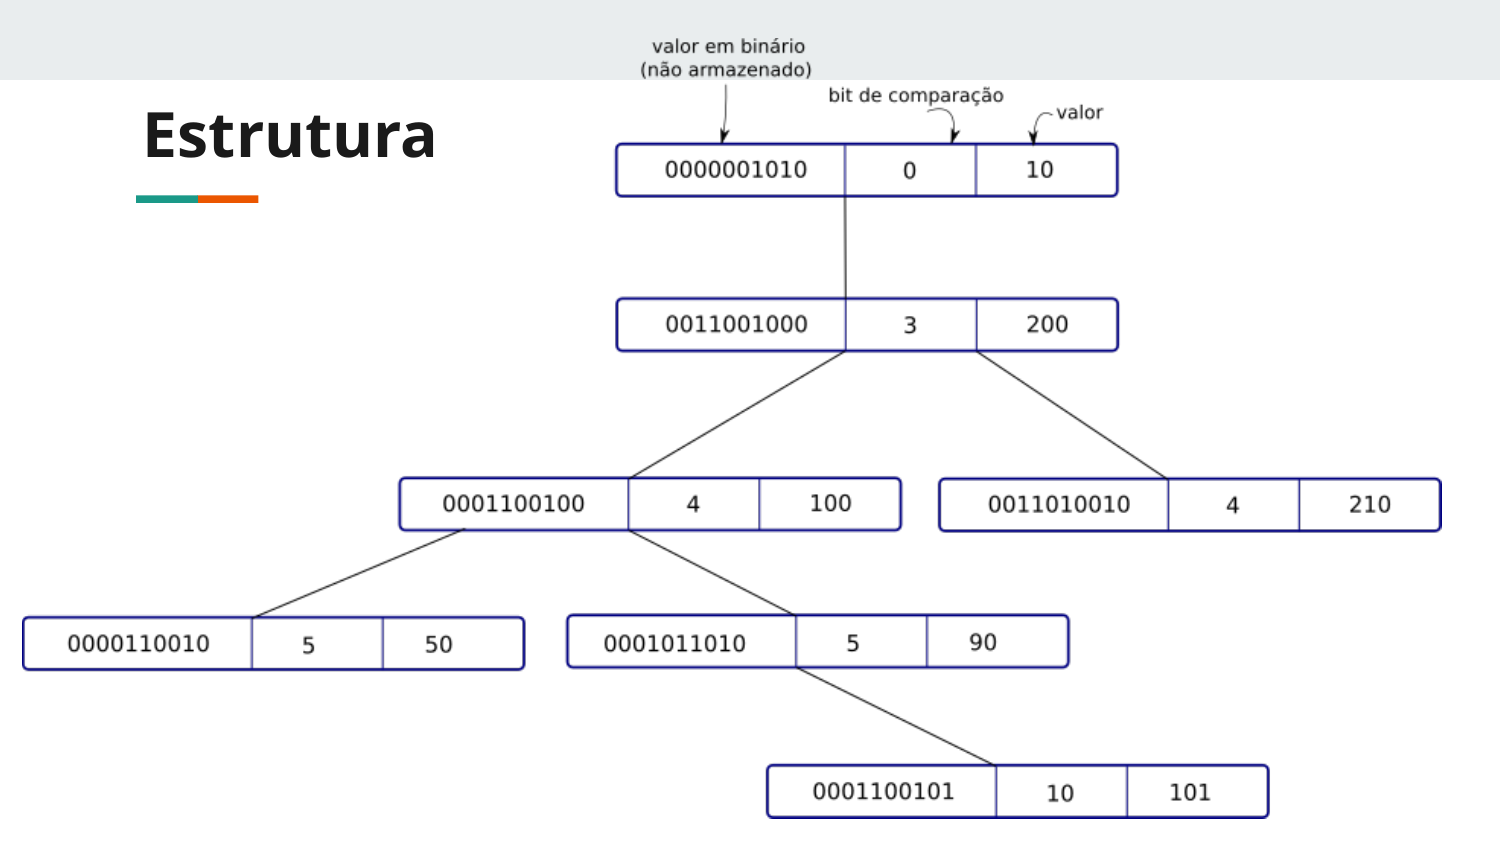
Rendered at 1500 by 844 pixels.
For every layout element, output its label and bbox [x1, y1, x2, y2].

picture [22, 38, 1442, 819]
